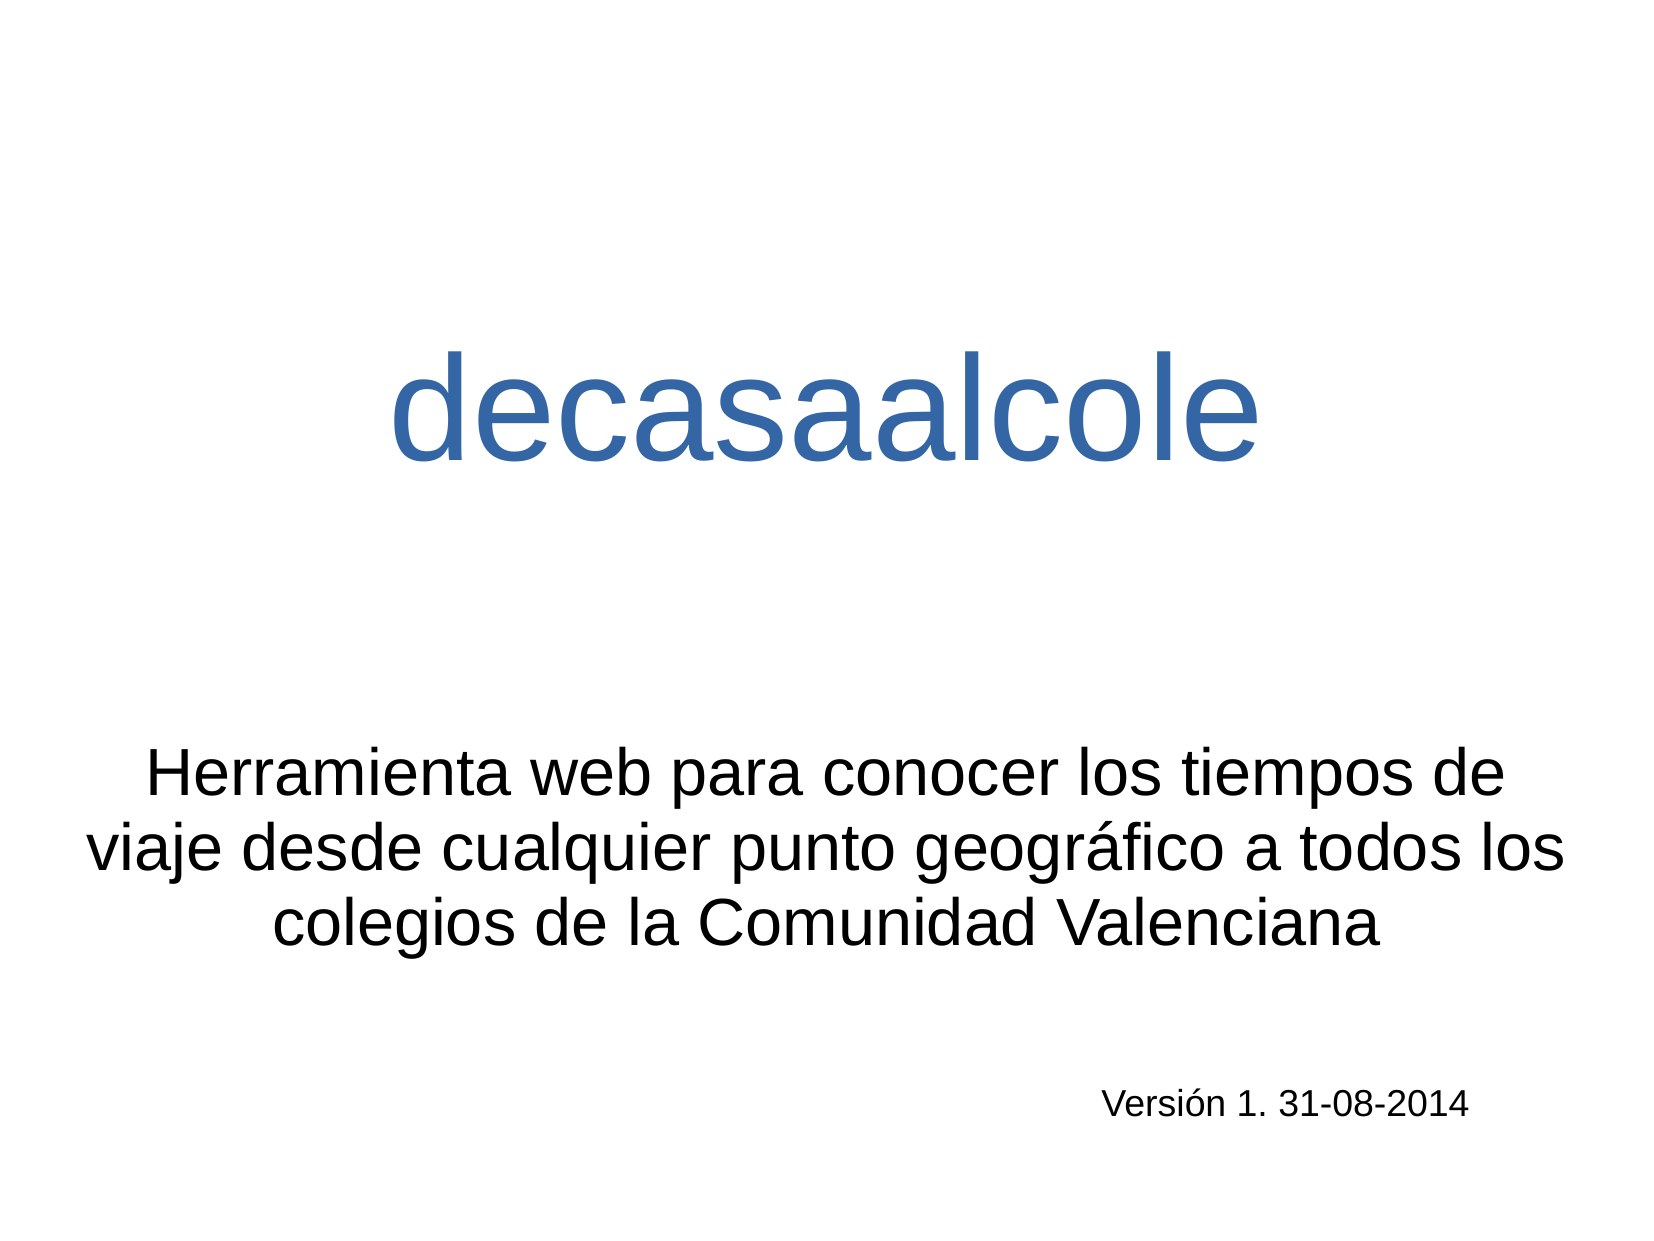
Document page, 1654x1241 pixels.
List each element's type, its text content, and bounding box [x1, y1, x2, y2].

subtitle Herramienta web para conocer los tiempos de viaje desde cualquier punto geográfico a todos los colegios de la Comunidad Valenciana [82, 685, 1571, 1010]
title decasaalcole [82, 179, 1571, 638]
text_box Versión 1. 31-08-2014 [1086, 1074, 1536, 1132]
